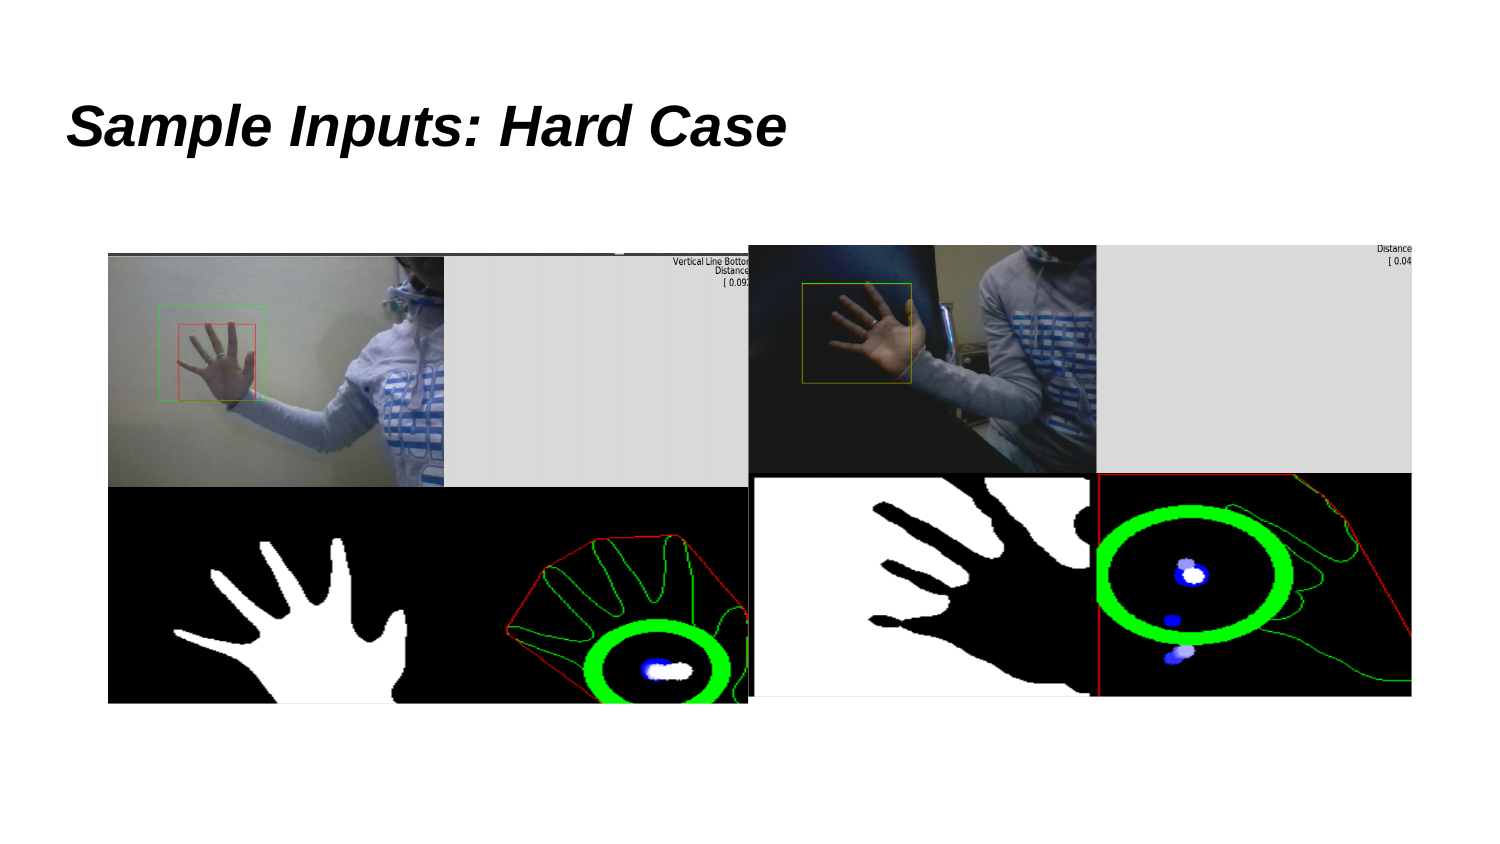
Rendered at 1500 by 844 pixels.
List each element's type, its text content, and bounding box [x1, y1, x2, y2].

title Sample Inputs: Hard Case [51, 72, 1449, 167]
picture [108, 245, 1412, 724]
